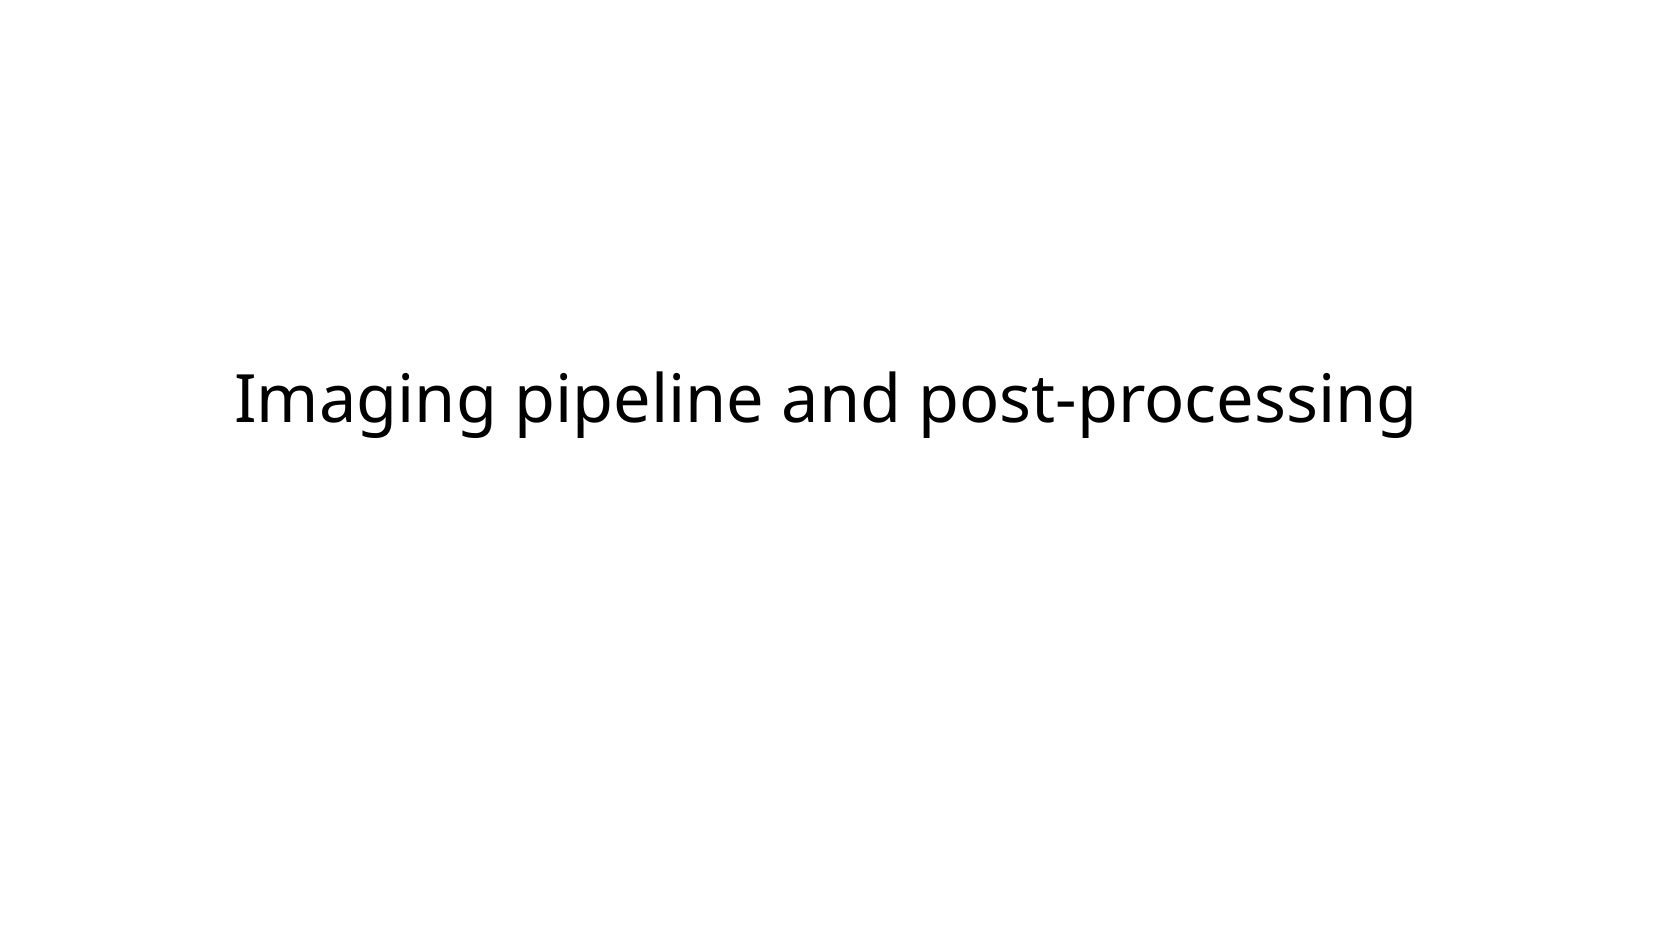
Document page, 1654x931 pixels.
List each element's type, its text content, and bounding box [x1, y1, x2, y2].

subtitle Imaging pipeline and post-processing [82, 37, 1571, 757]
